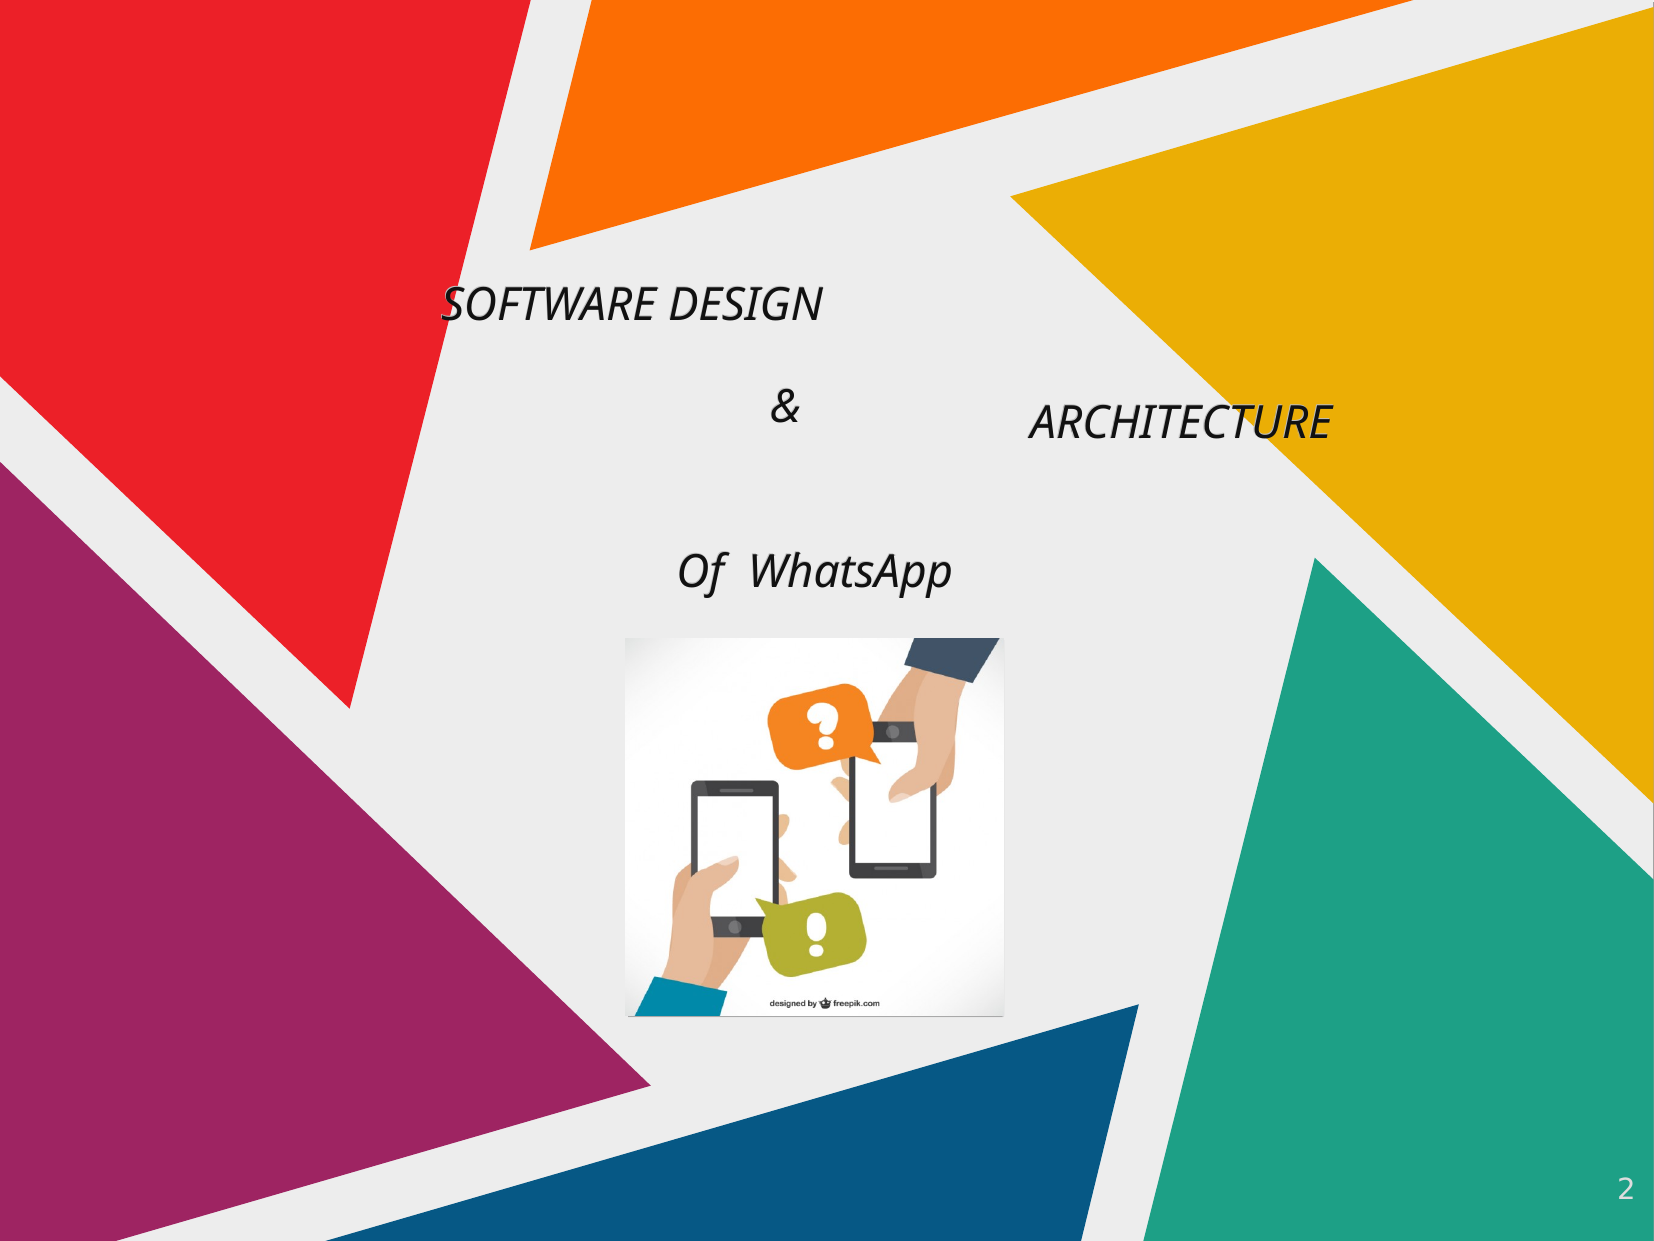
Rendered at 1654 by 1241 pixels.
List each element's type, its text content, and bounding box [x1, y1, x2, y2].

text_box SOFTWARE DESIGN [141, 263, 1111, 382]
picture [625, 638, 1004, 1016]
text_box ARCHITECTURE [838, 381, 1524, 443]
text_box & [708, 366, 863, 427]
text_box Of WhatsApp [555, 531, 1075, 638]
